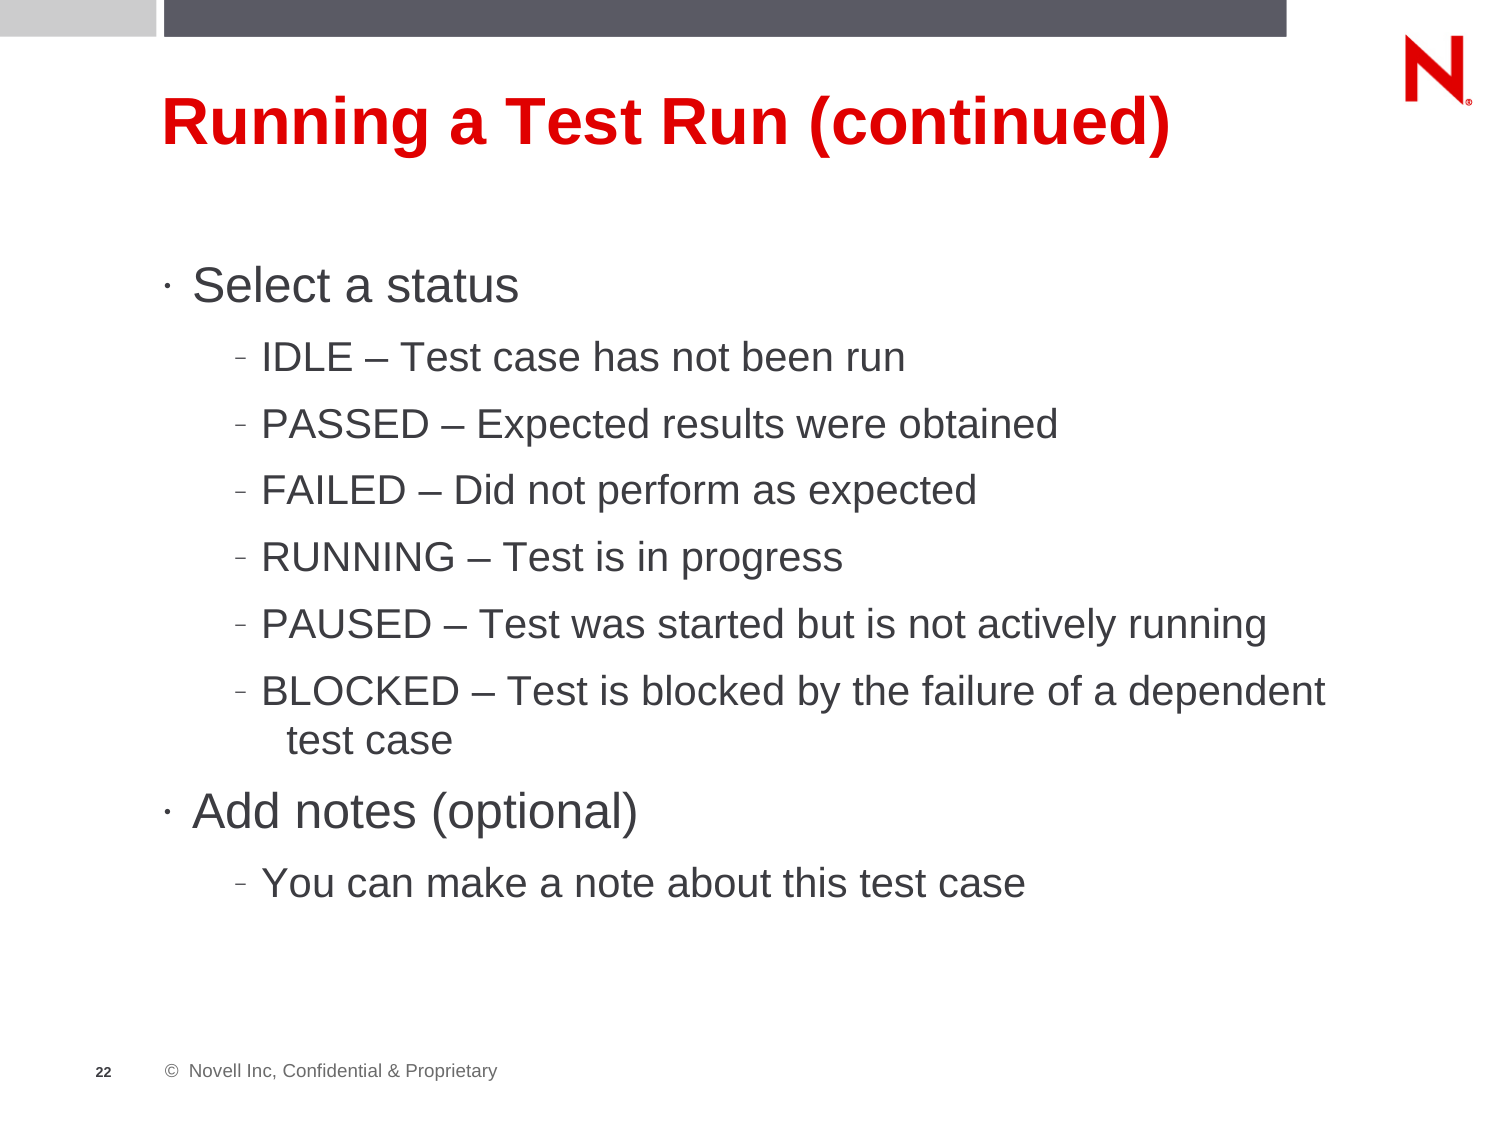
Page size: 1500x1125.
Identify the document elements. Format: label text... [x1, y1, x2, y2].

title Running a Test Run (continued) [161, 41, 1383, 205]
picture [1403, 32, 1473, 107]
list Select a status IDLE – Test case has not been run PASSED – Expected results were obtained FAILED – Did not perform as expected RUNNING – Test is in progress PAUSED – Test was started but is not actively running BLOCKED – Test is blocked by the failure of a dependent test case Add notes (optional) You can make a note about this test case [163, 254, 1404, 986]
